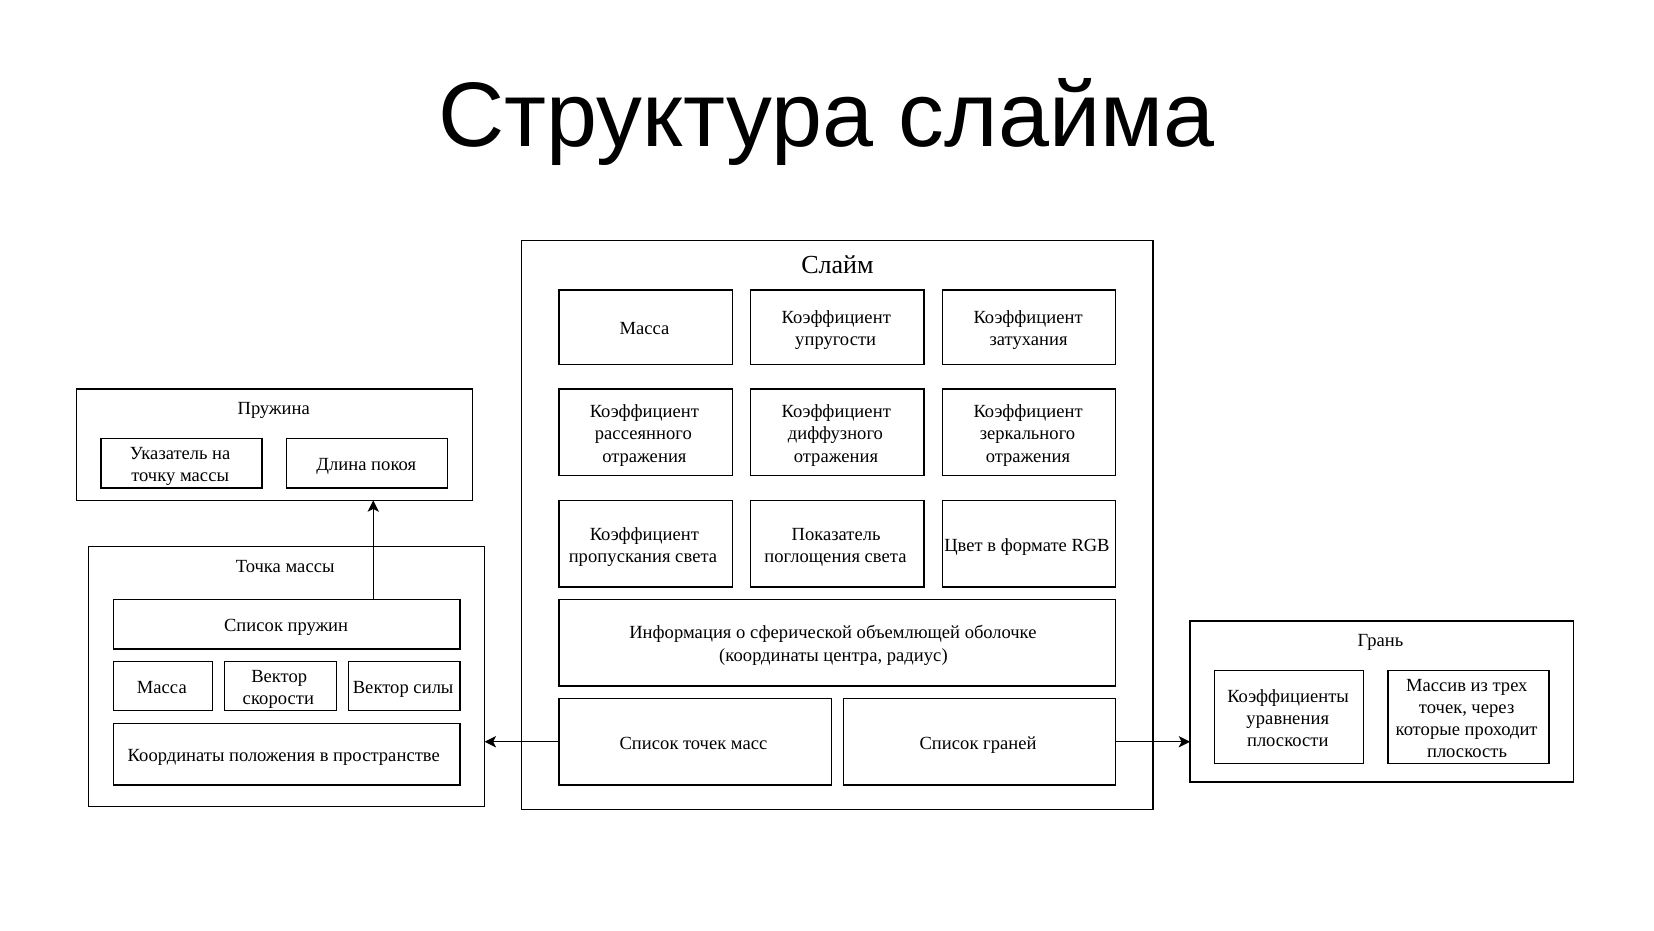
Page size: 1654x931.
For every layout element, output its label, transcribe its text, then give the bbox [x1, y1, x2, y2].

title Структура слайма [82, 37, 1571, 193]
picture [75, 239, 1576, 812]
